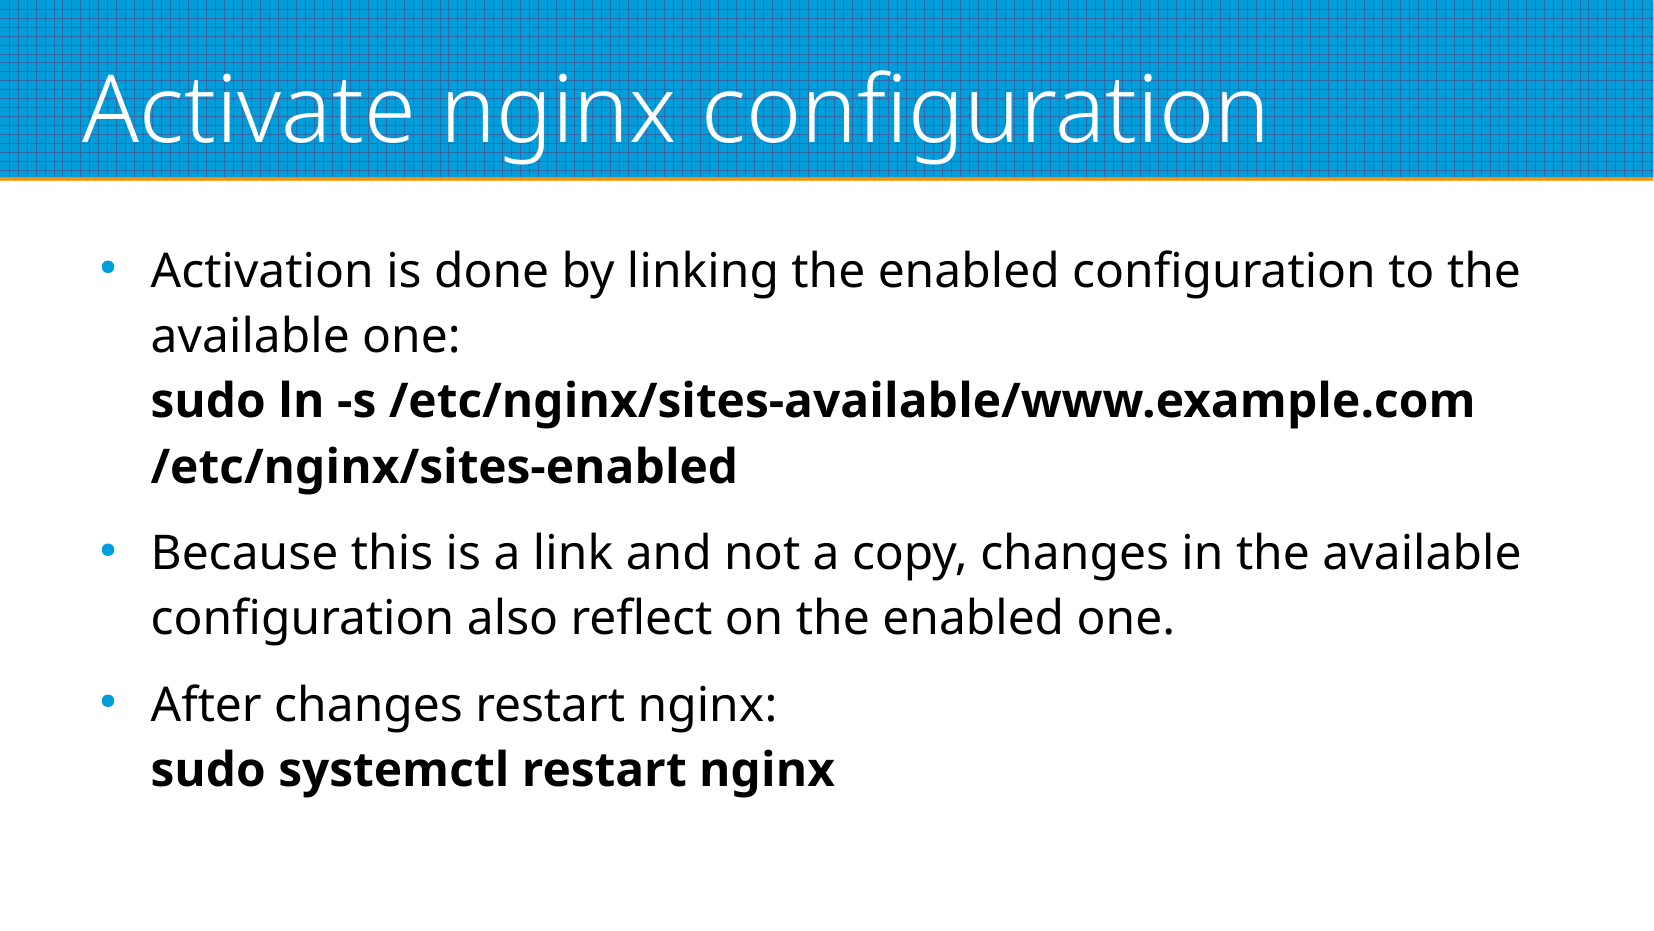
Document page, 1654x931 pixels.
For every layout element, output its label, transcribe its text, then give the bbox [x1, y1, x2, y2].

title Activate nginx configuration [82, 14, 1571, 171]
list Activation is done by linking the enabled configuration to the available one: sudo ln -s /etc/nginx/sites-available/www.example.com /etc/nginx/sites-enabled Because this is a link and not a copy, changes in the available configuration also reflect on the enabled one. After changes restart nginx: sudo systemctl restart nginx [82, 236, 1563, 811]
